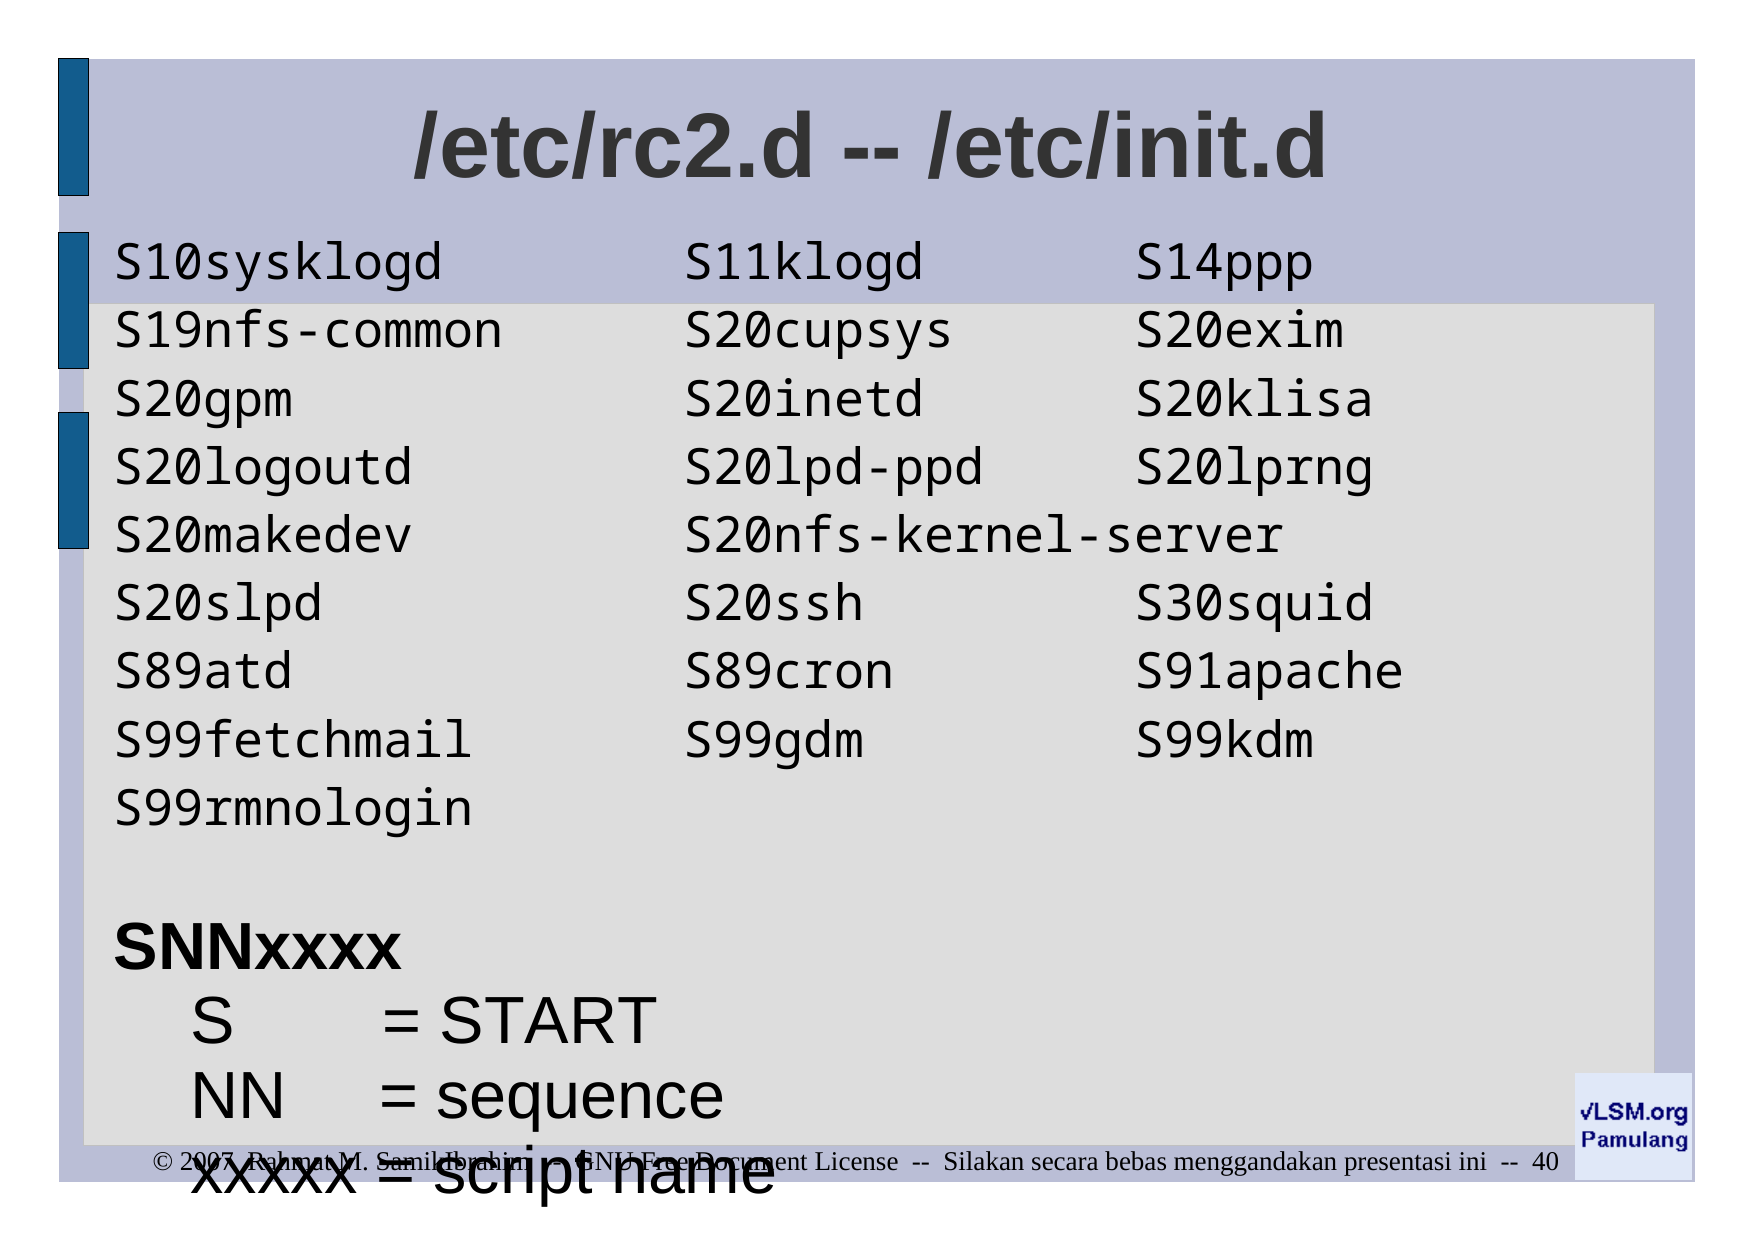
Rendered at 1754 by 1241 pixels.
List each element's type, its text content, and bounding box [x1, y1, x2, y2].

title /etc/rc2.d -- /etc/init.d [171, 58, 1574, 225]
picture [1575, 1073, 1692, 1180]
list S10sysklogd S11klogd S14ppp S19nfs-common S20cupsys S20exim S20gpm S20inetd S20klisa S20logoutd S20lpd-ppd S20lprng S20makedev S20nfs-kernel-server S20slpd S20ssh S30squid S89atd S89cron S91apache S99fetchmail S99gdm S99kdm S99rmnologin SNNxxxx S = START NN = sequence xxxxx = script name [96, 225, 1597, 1109]
